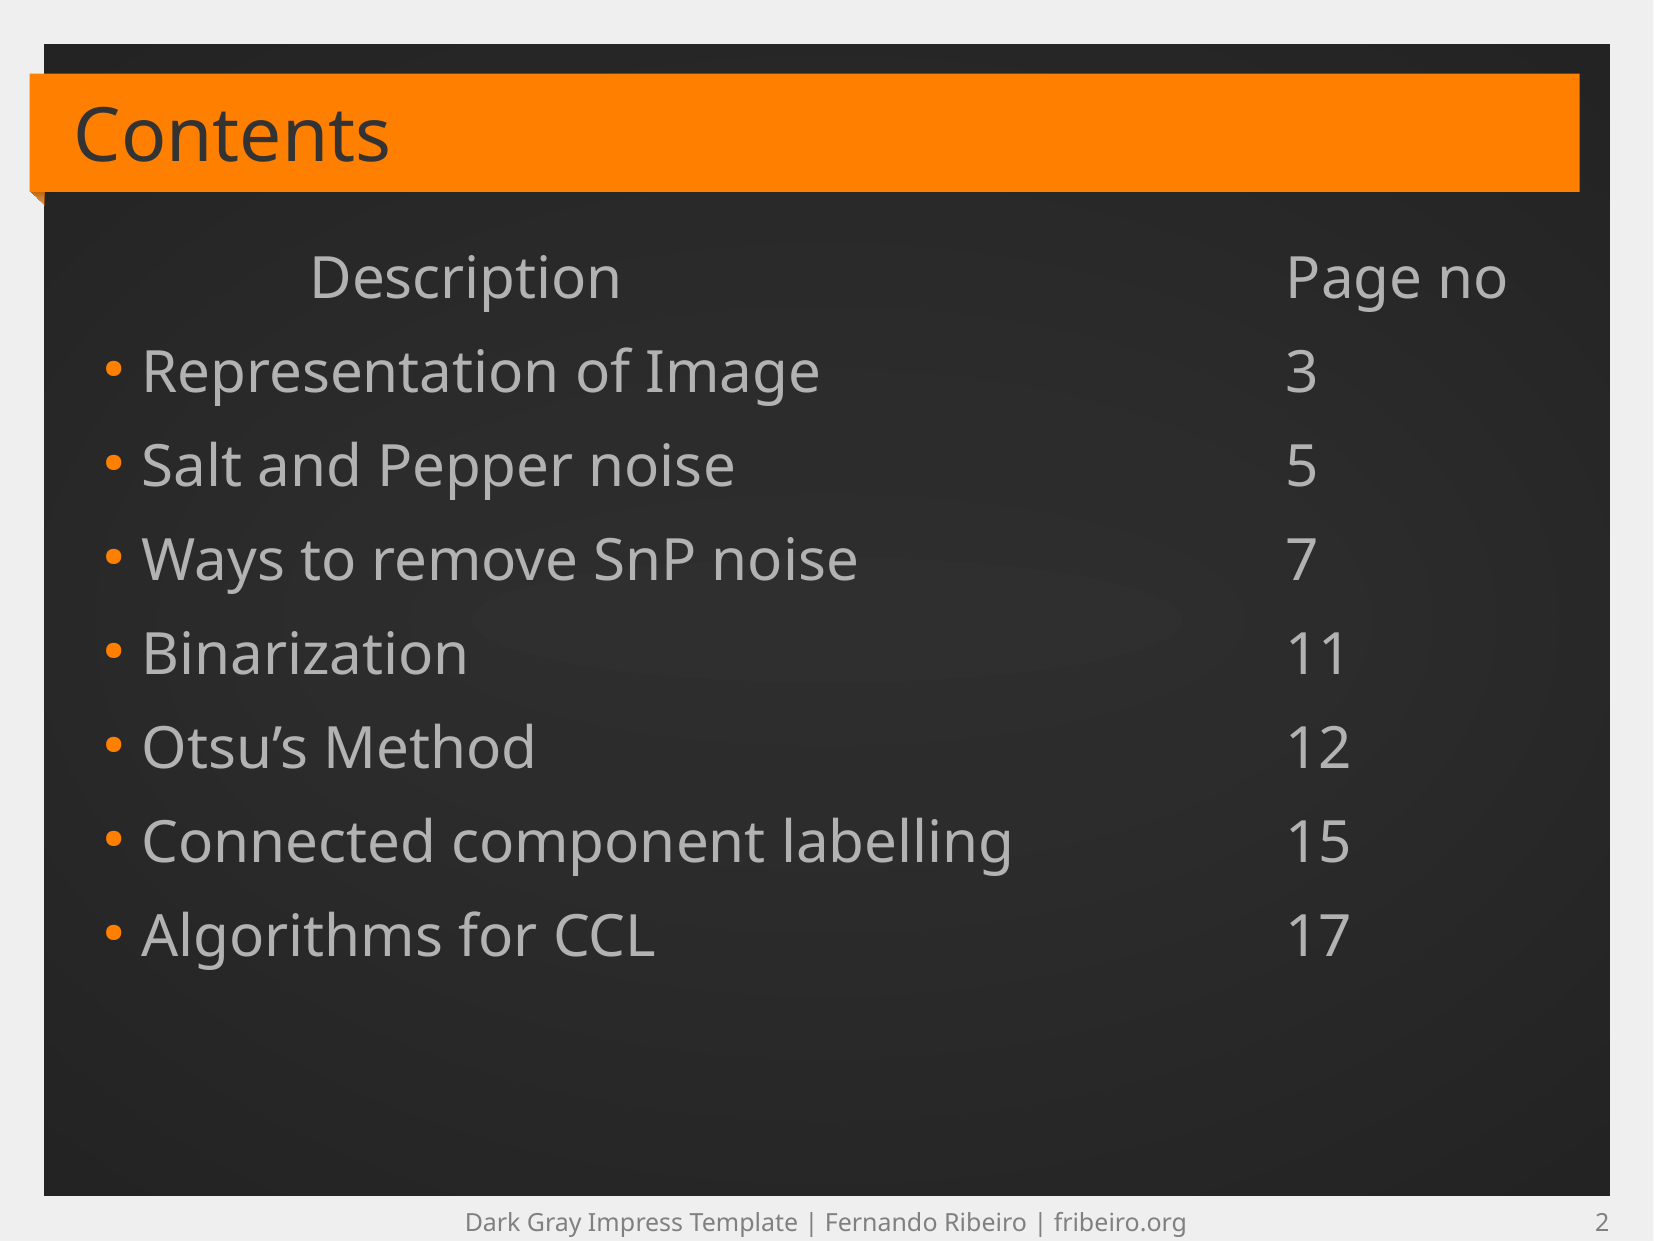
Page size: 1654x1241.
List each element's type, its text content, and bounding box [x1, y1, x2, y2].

list Description Representation of Image Salt and Pepper noise Ways to remove SnP noise Binarization Otsu’s Method Connected component labelling Algorithms for CCL [73, 236, 1217, 1167]
title Contents [73, 73, 1565, 192]
list Page no 3 5 7 11 12 15 17 [1217, 236, 1581, 1167]
